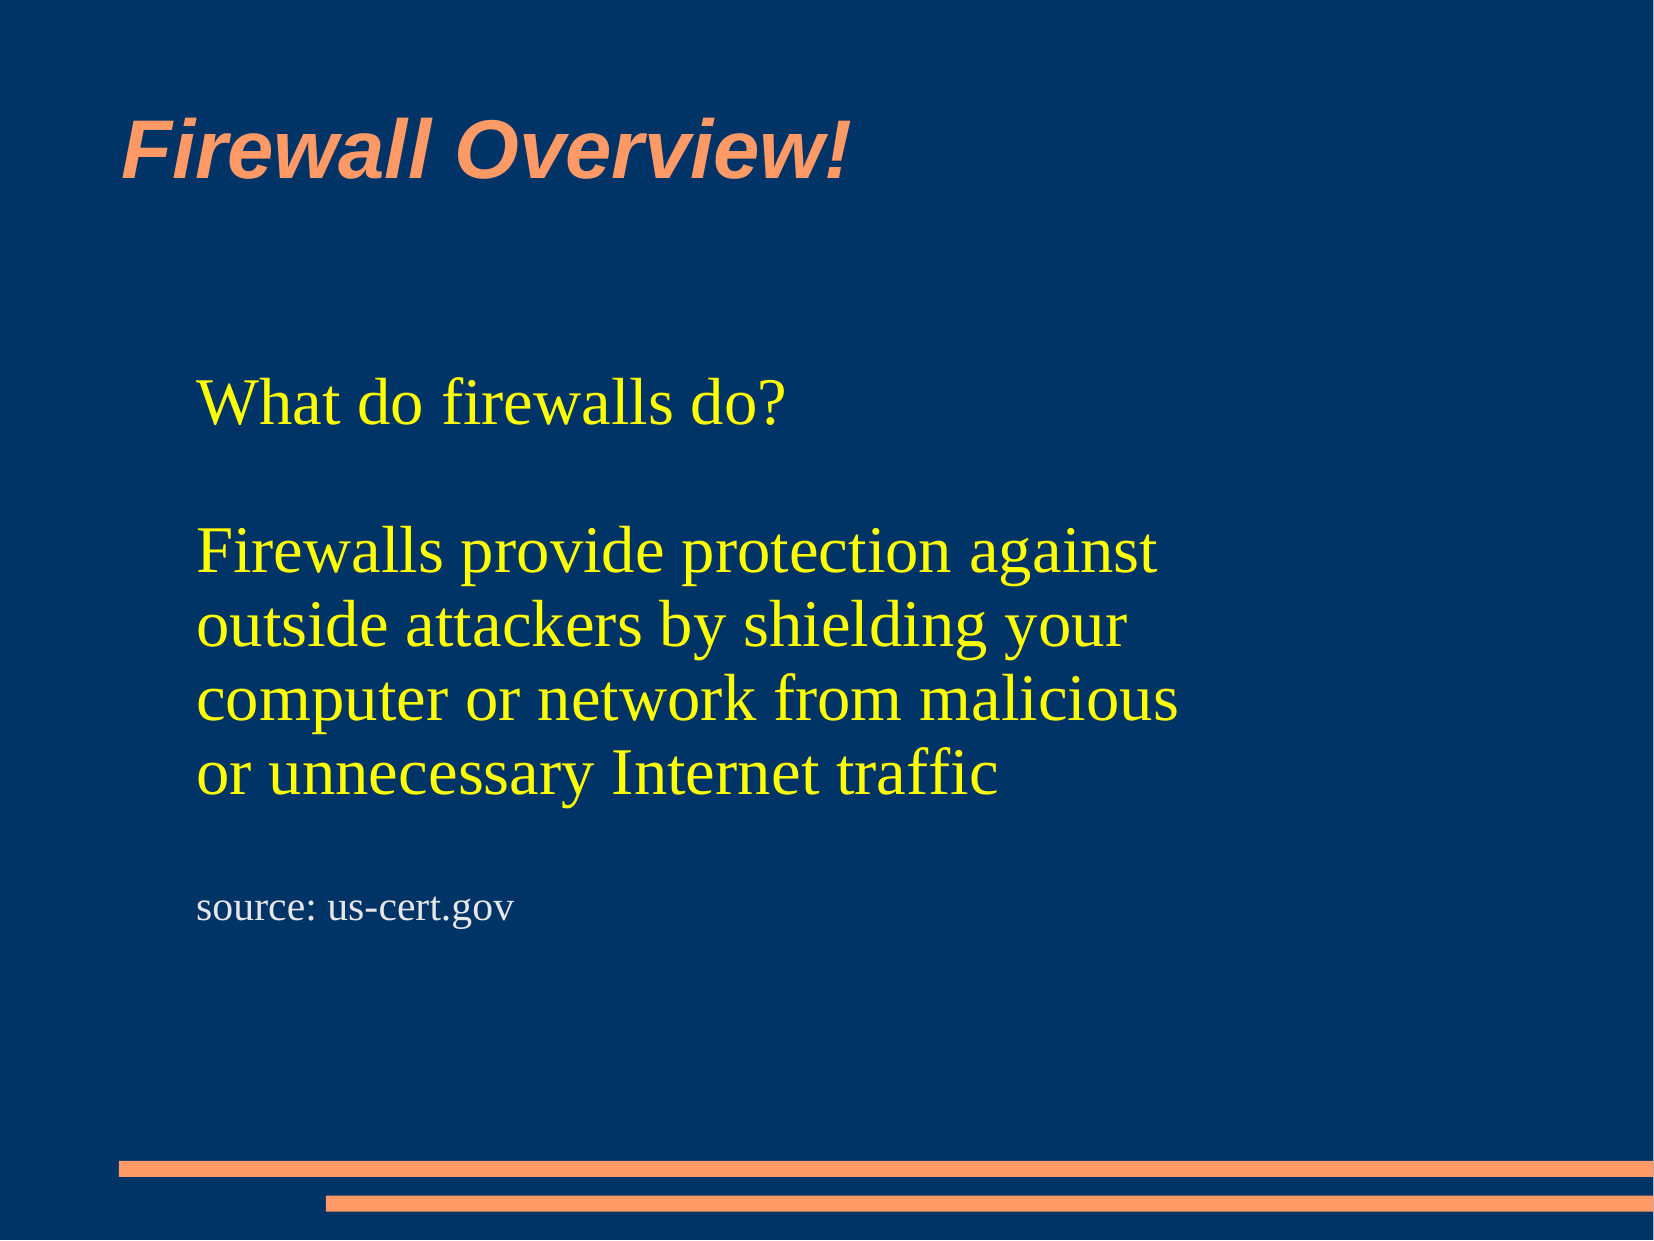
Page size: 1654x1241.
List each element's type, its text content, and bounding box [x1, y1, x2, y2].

title Firewall Overview! [121, 46, 1534, 254]
list What do firewalls do? Firewalls provide protection against outside attackers by shielding your computer or network from malicious or unnecessary Internet traffic source: us-cert.gov [178, 364, 1570, 1147]
